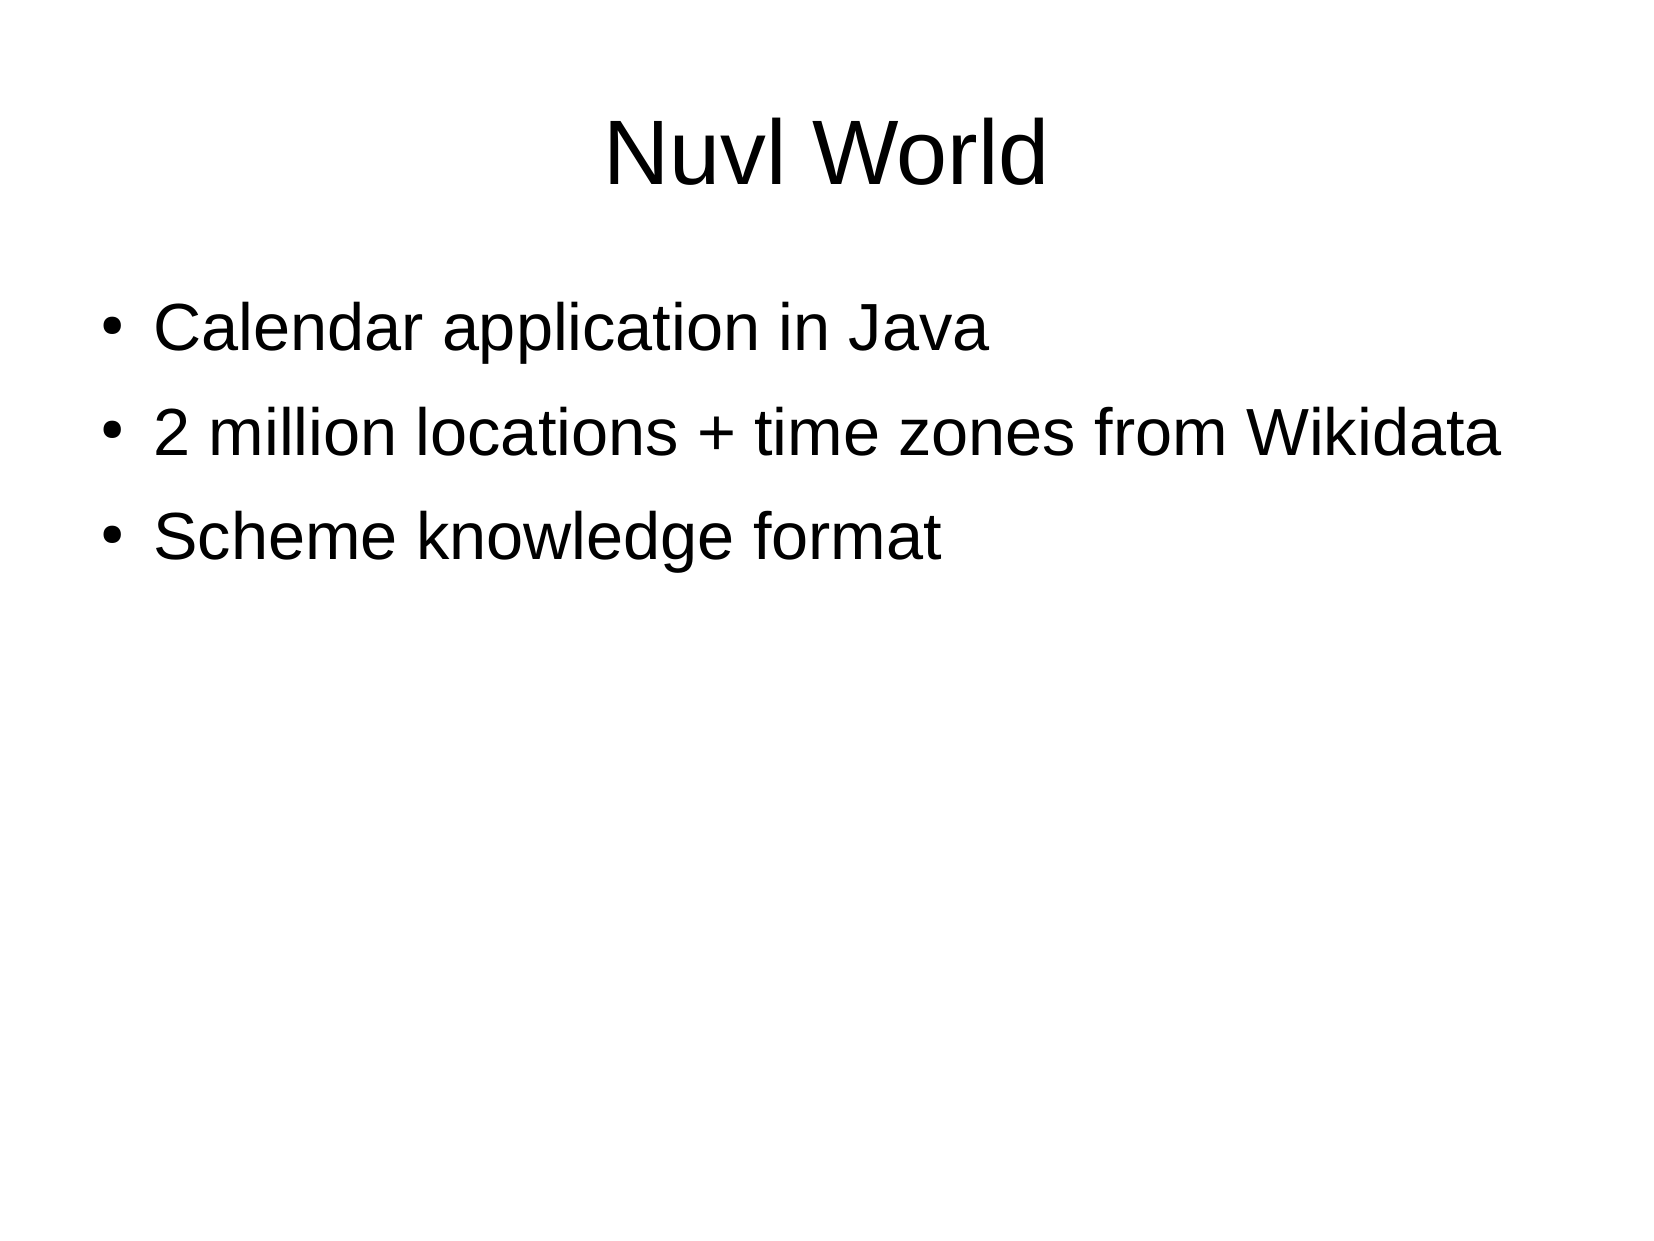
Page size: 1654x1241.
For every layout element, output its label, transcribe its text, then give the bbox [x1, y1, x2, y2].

list Calendar application in Java 2 million locations + time zones from Wikidata Scheme knowledge format [82, 290, 1571, 1010]
title Nuvl World [82, 49, 1571, 257]
